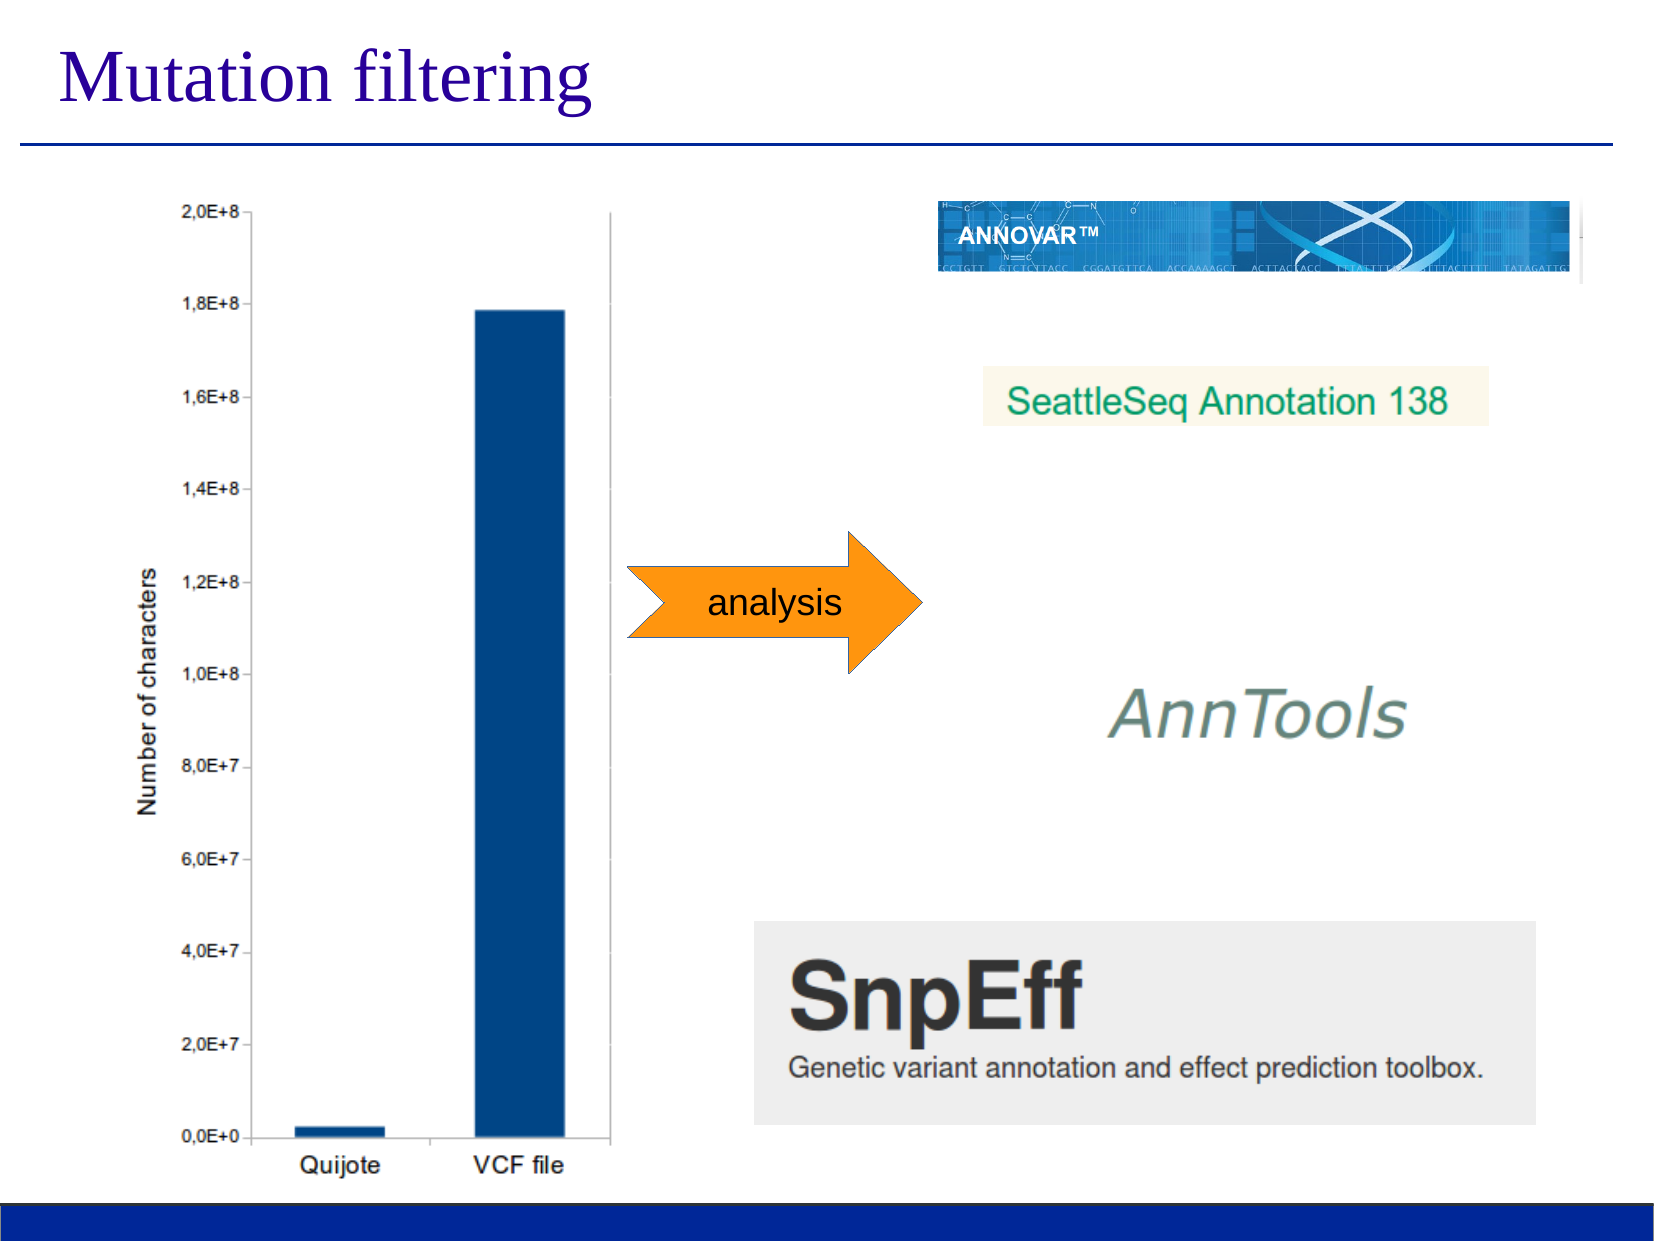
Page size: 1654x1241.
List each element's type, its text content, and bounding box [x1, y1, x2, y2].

picture [118, 169, 623, 1182]
text_box analysis [627, 531, 923, 674]
picture [933, 196, 1583, 284]
picture [1050, 664, 1465, 804]
picture [754, 921, 1536, 1125]
text_box Mutation filtering [59, 34, 1465, 119]
picture [983, 366, 1489, 426]
